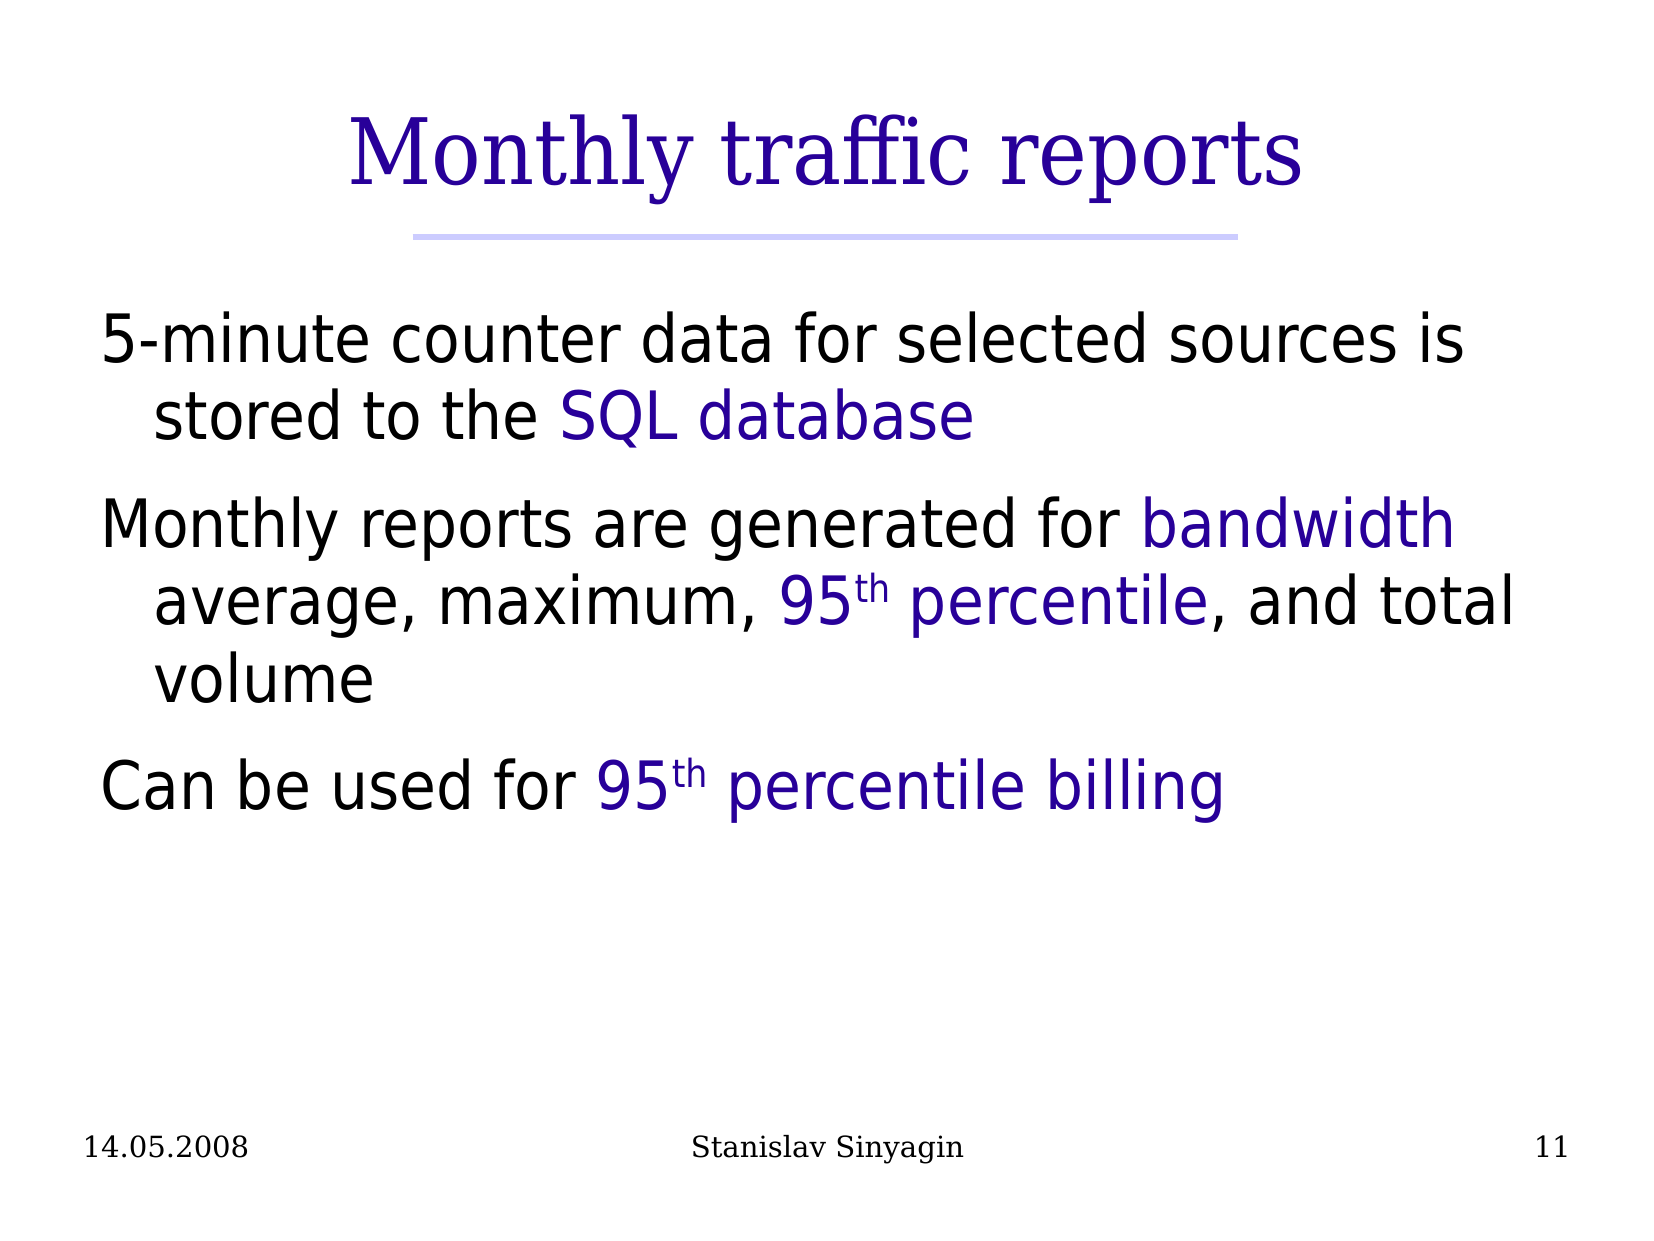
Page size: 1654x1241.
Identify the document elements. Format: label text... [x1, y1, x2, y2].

title Monthly traffic reports [82, 49, 1571, 257]
list 5-minute counter data for selected sources is stored to the SQL database Monthly reports are generated for bandwidth average, maximum, 95th percentile, and total volume Can be used for 95th percentile billing [82, 300, 1571, 1109]
